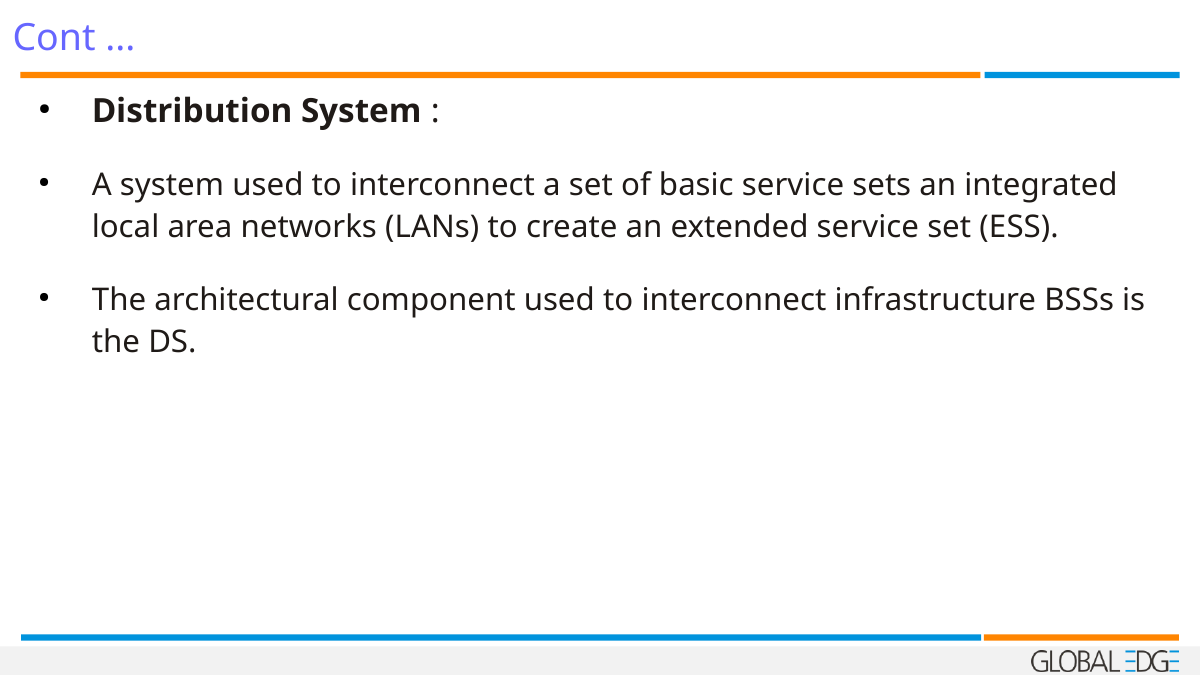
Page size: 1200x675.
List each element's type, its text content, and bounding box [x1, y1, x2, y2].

picture [1031, 650, 1179, 672]
list Distribution System : A system used to interconnect a set of basic service sets an integrated local area networks (LANs) to create an extended service set (ESS). The architectural component used to interconnect infrastructure BSSs is the DS. [21, 86, 1158, 627]
title Cont ... [12, 9, 1158, 63]
